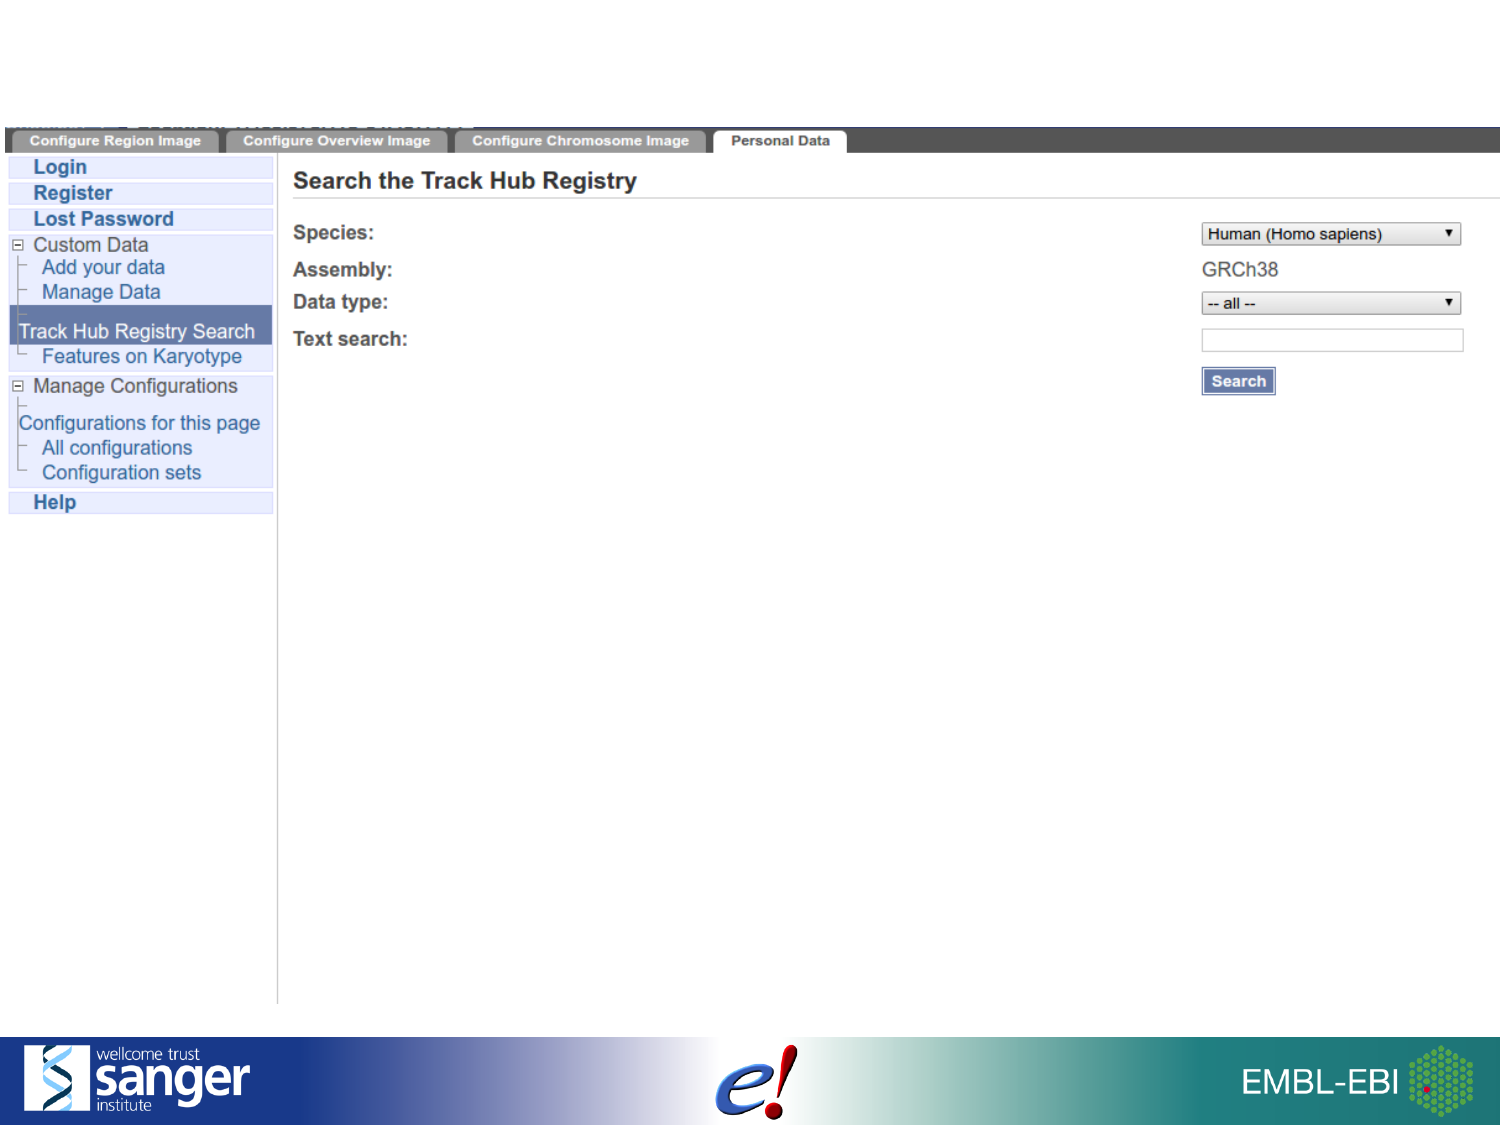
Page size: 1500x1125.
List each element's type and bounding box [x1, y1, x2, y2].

picture [5, 127, 1500, 1004]
picture [0, 1037, 1500, 1125]
